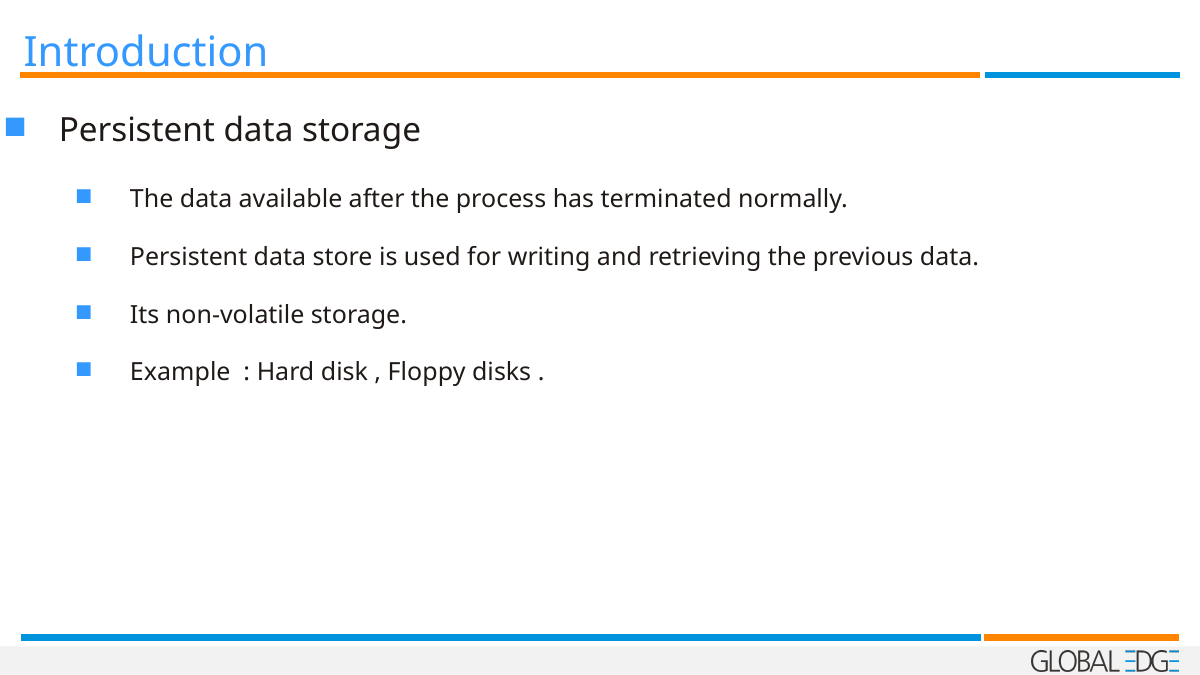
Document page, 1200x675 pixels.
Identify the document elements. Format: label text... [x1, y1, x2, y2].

title Introduction [23, 23, 1200, 77]
list Persistent data storage The data available after the process has terminated normally. Persistent data store is used for writing and retrieving the previous data. Its non-volatile storage. Example : Hard disk , Floppy disks . [0, 106, 1182, 634]
picture [1031, 650, 1179, 672]
